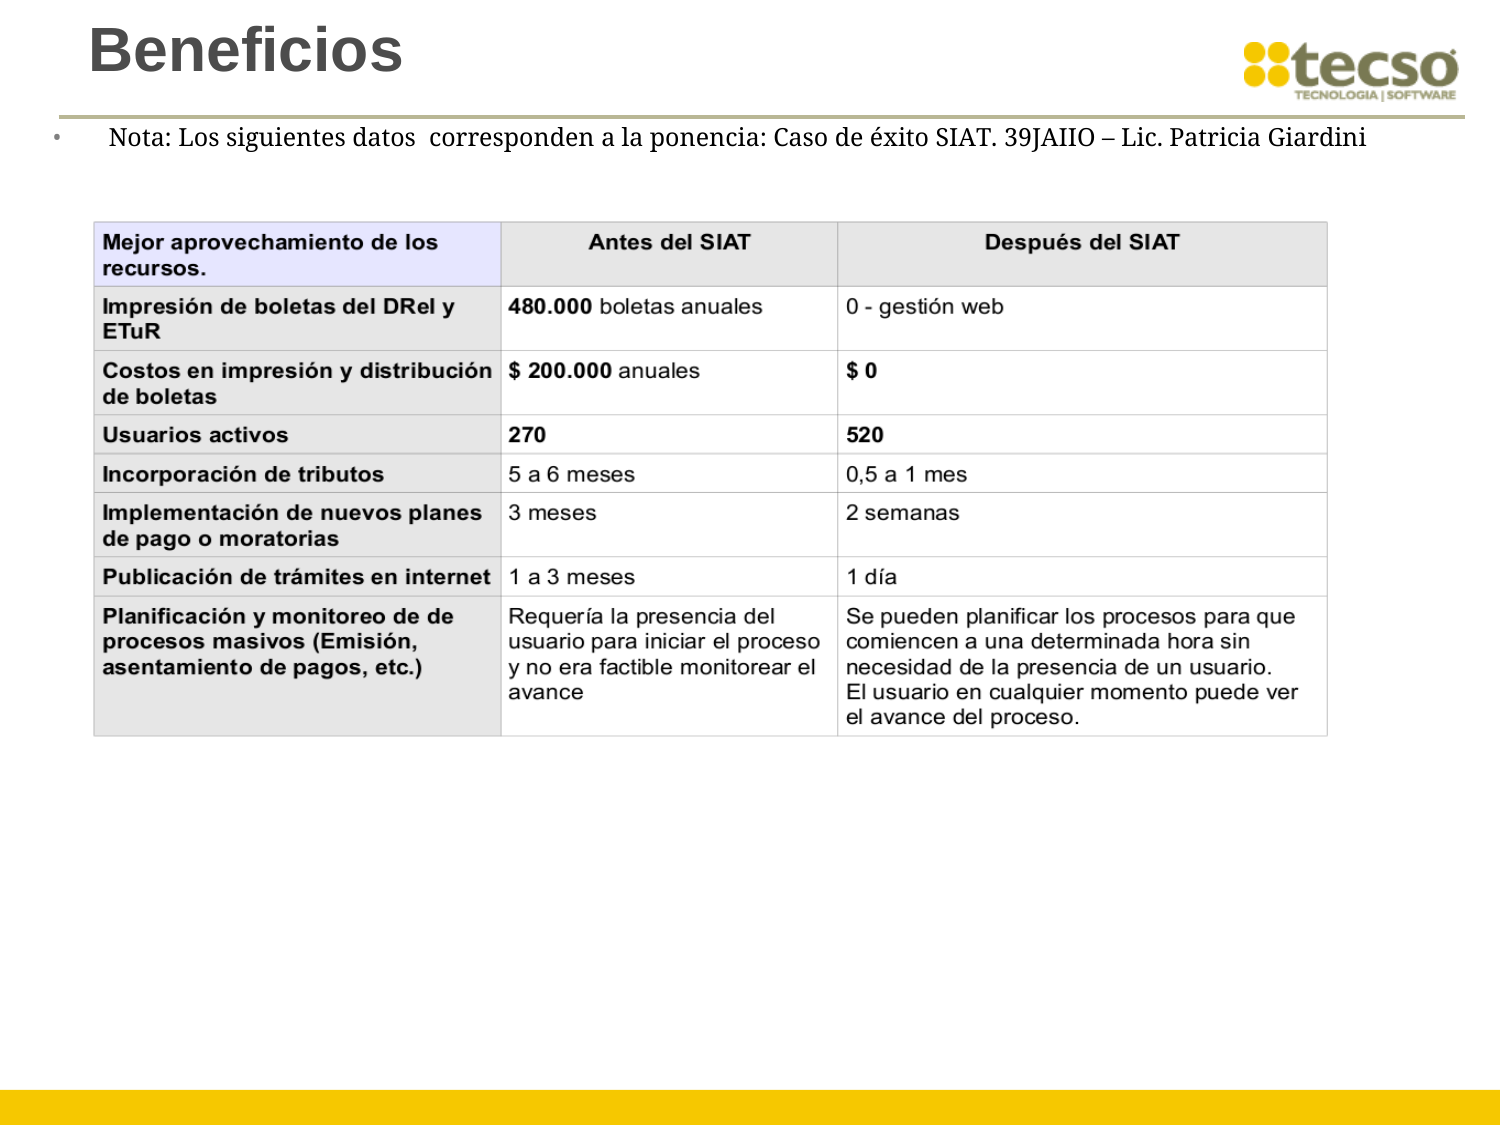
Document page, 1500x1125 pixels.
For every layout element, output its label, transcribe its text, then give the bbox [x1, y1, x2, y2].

picture [1244, 42, 1459, 102]
title Beneficios [73, 6, 1238, 112]
picture [77, 207, 1351, 751]
list Nota: Los siguientes datos corresponden a la ponencia: Caso de éxito SIAT. 39JAIIO – Lic. Patricia Giardini [37, 112, 1426, 1013]
